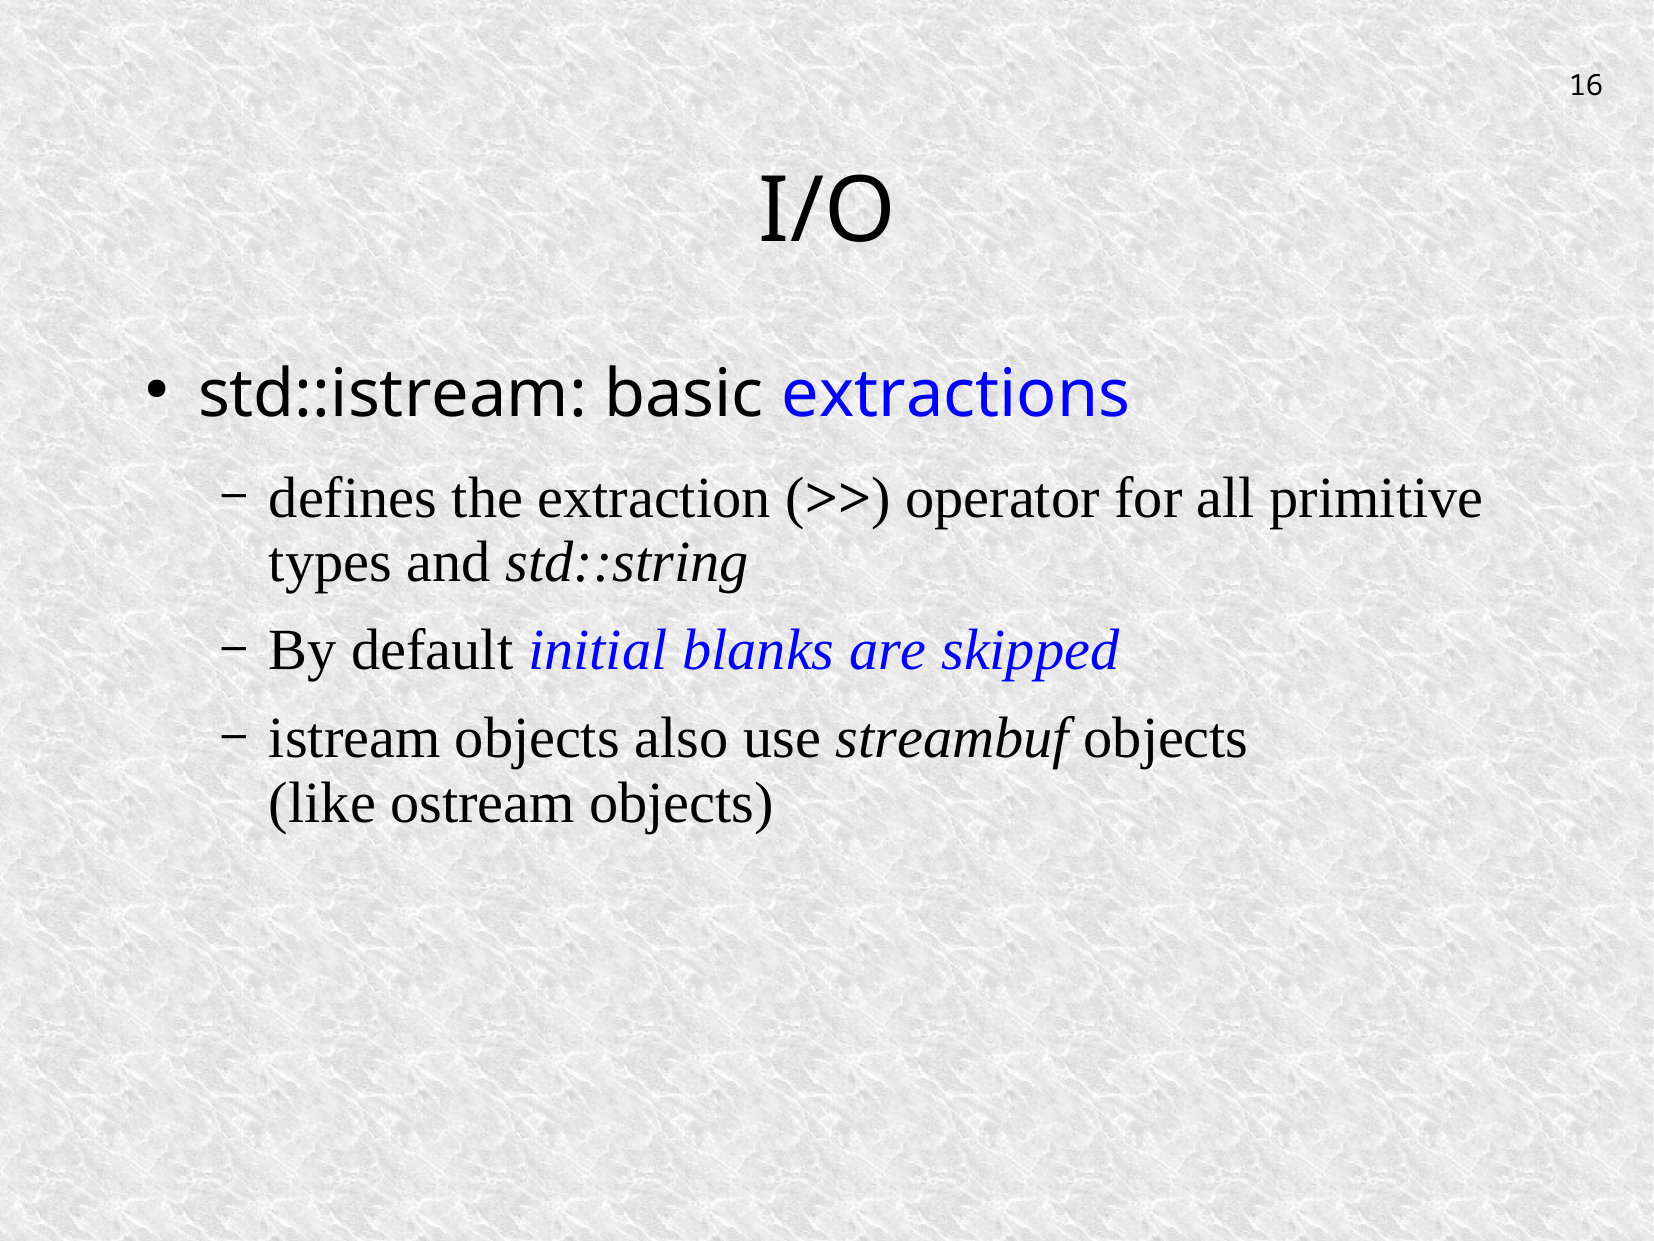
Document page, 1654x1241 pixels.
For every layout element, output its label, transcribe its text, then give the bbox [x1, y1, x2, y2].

list std::istream: basic extractions defines the extraction (>>) operator for all primitive types and std::string By default initial blanks are skipped istream objects also use streambuf objects (like ostream objects) [127, 344, 1540, 1037]
title I/O [121, 102, 1534, 311]
picture [0, 0, 1654, 1241]
